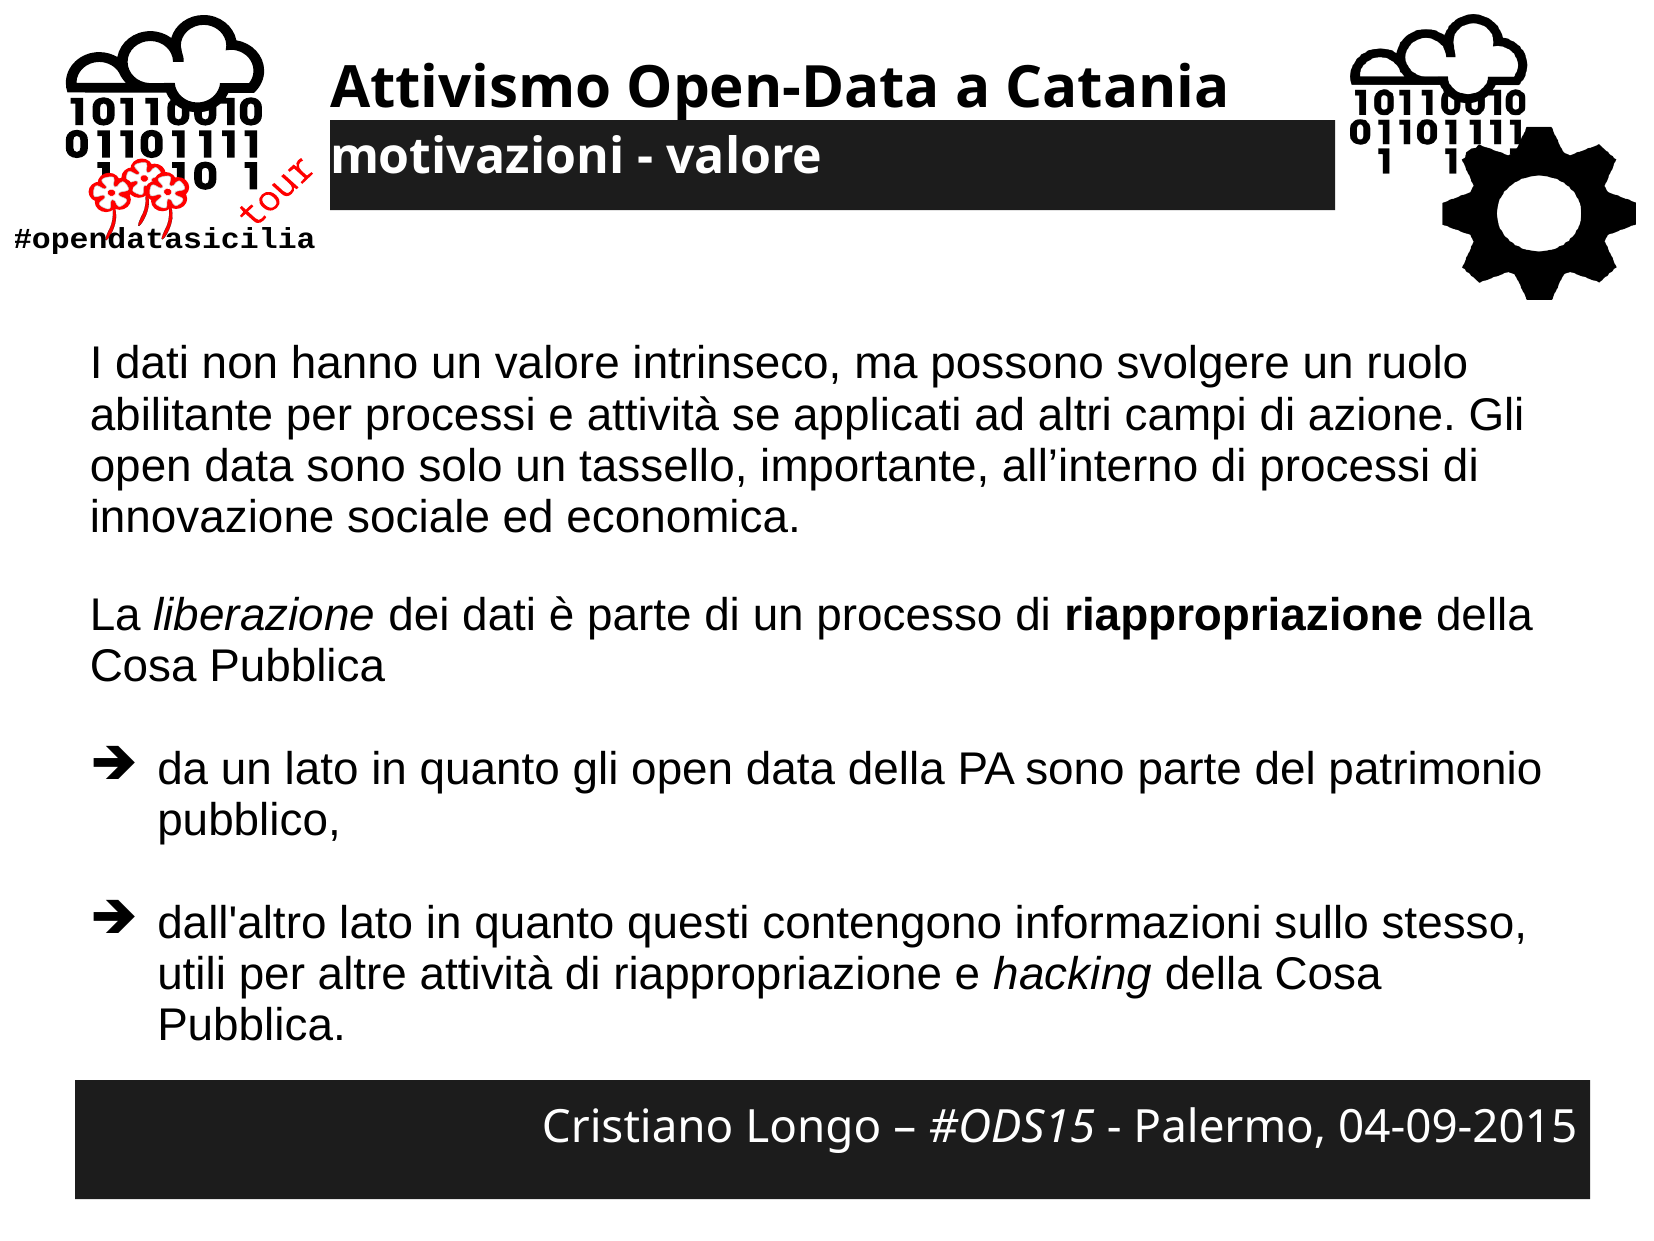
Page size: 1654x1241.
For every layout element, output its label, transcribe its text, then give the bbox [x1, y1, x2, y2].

list motivazioni - valore [330, 120, 1336, 211]
list Attivismo Open-Data a Catania [330, 45, 1321, 120]
text_box I dati non hanno un valore intrinseco, ma possono svolgere un ruolo abilitante per processi e attività se applicati ad altri campi di azione. Gli open data sono solo un tassello, importante, all’interno di processi di innovazione sociale ed economica. [75, 330, 1606, 550]
picture [1350, 14, 1636, 301]
picture [15, 15, 316, 256]
list Cristiano Longo – #ODS15 - Palermo, 04-09-2015 [75, 1148, 1591, 1200]
text_box La liberazione dei dati è parte di un processo di riappropriazione della Cosa Pubblica da un lato in quanto gli open data della PA sono parte del patrimonio pubblico, dall'altro lato in quanto questi contengono informazioni sullo stesso, utili per altre attività di riappropriazione e hacking della Cosa Pubblica. [75, 581, 1591, 1148]
